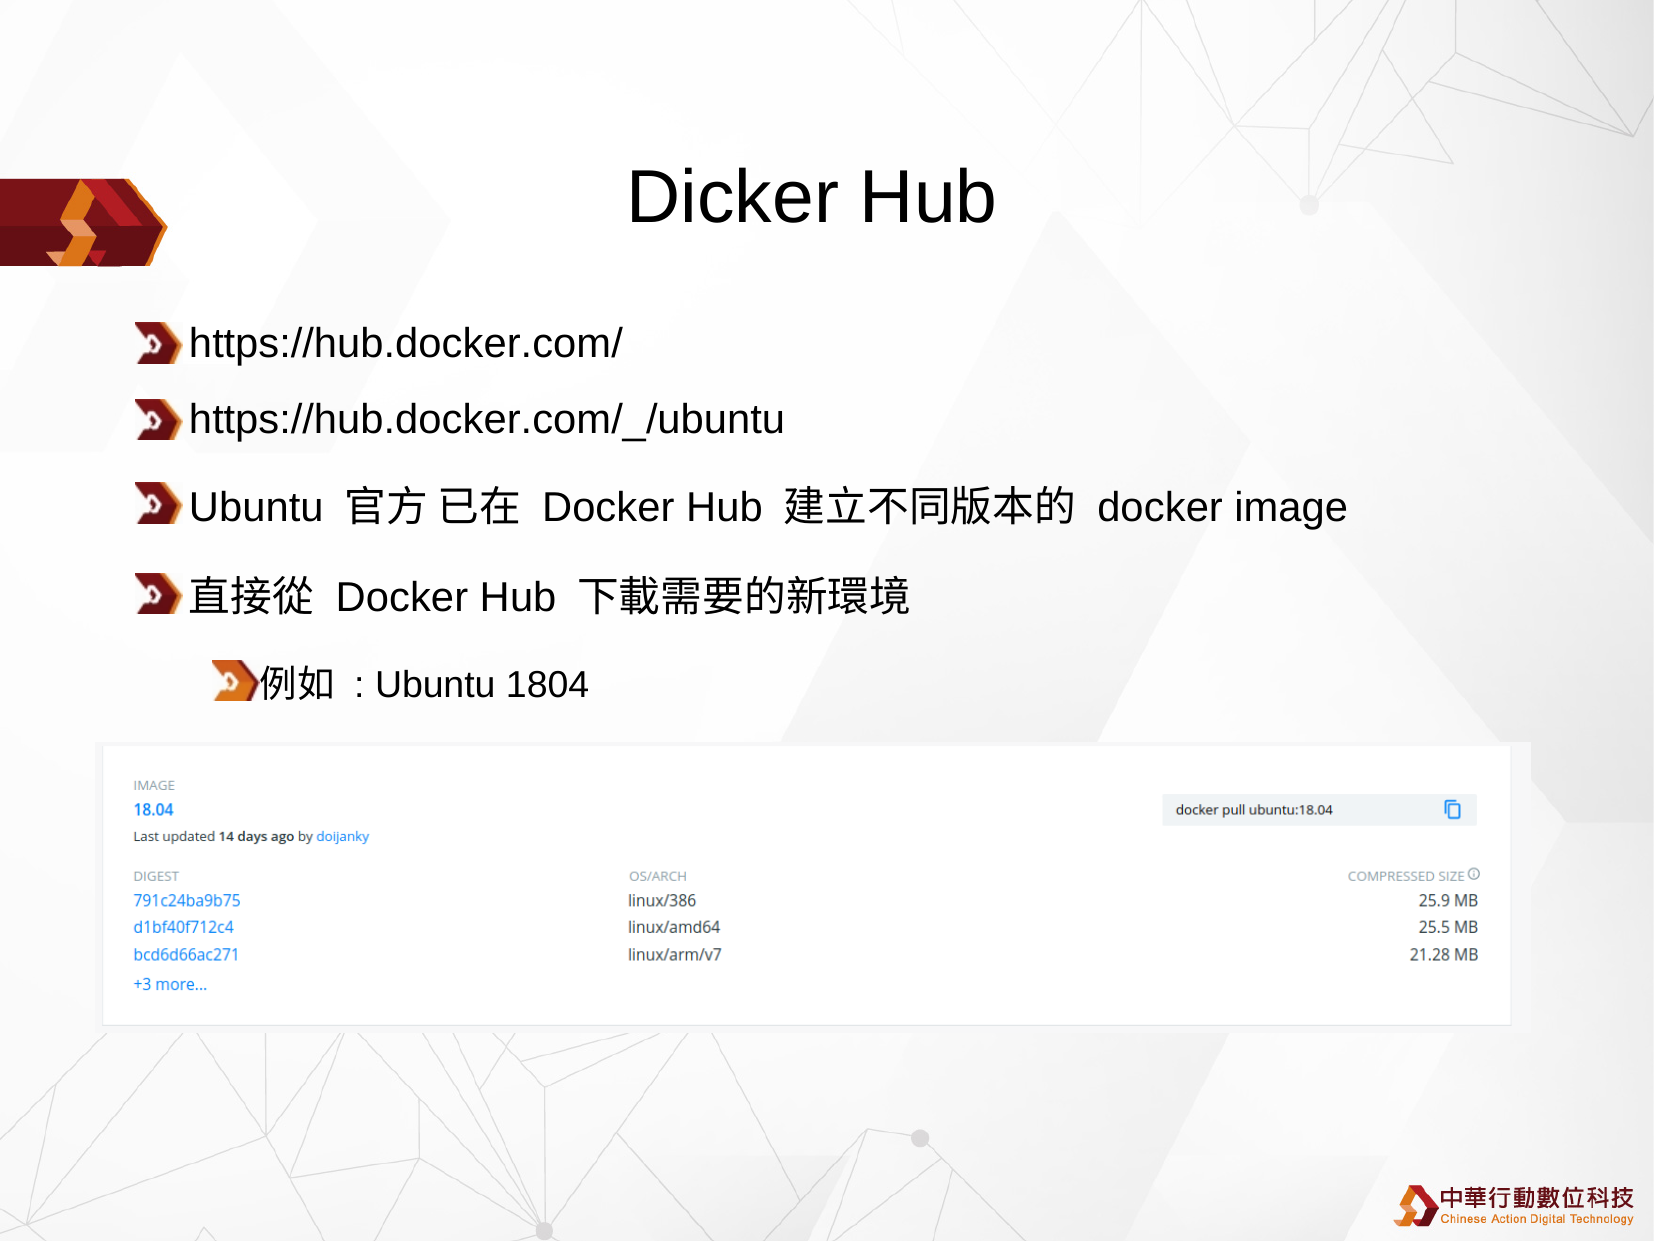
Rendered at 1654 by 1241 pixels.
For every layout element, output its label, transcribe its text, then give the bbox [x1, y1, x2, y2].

list https://hub.docker.com/ https://hub.docker.com/_/ubuntu Ubuntu 官方 已在 Docker Hub 建立不同版本的 docker image 直接從 Docker Hub 下載需要的新環境 例如 : Ubuntu 1804 [118, 319, 1571, 1040]
picture [0, 0, 1654, 1241]
title Dicker Hub [118, 112, 1506, 281]
